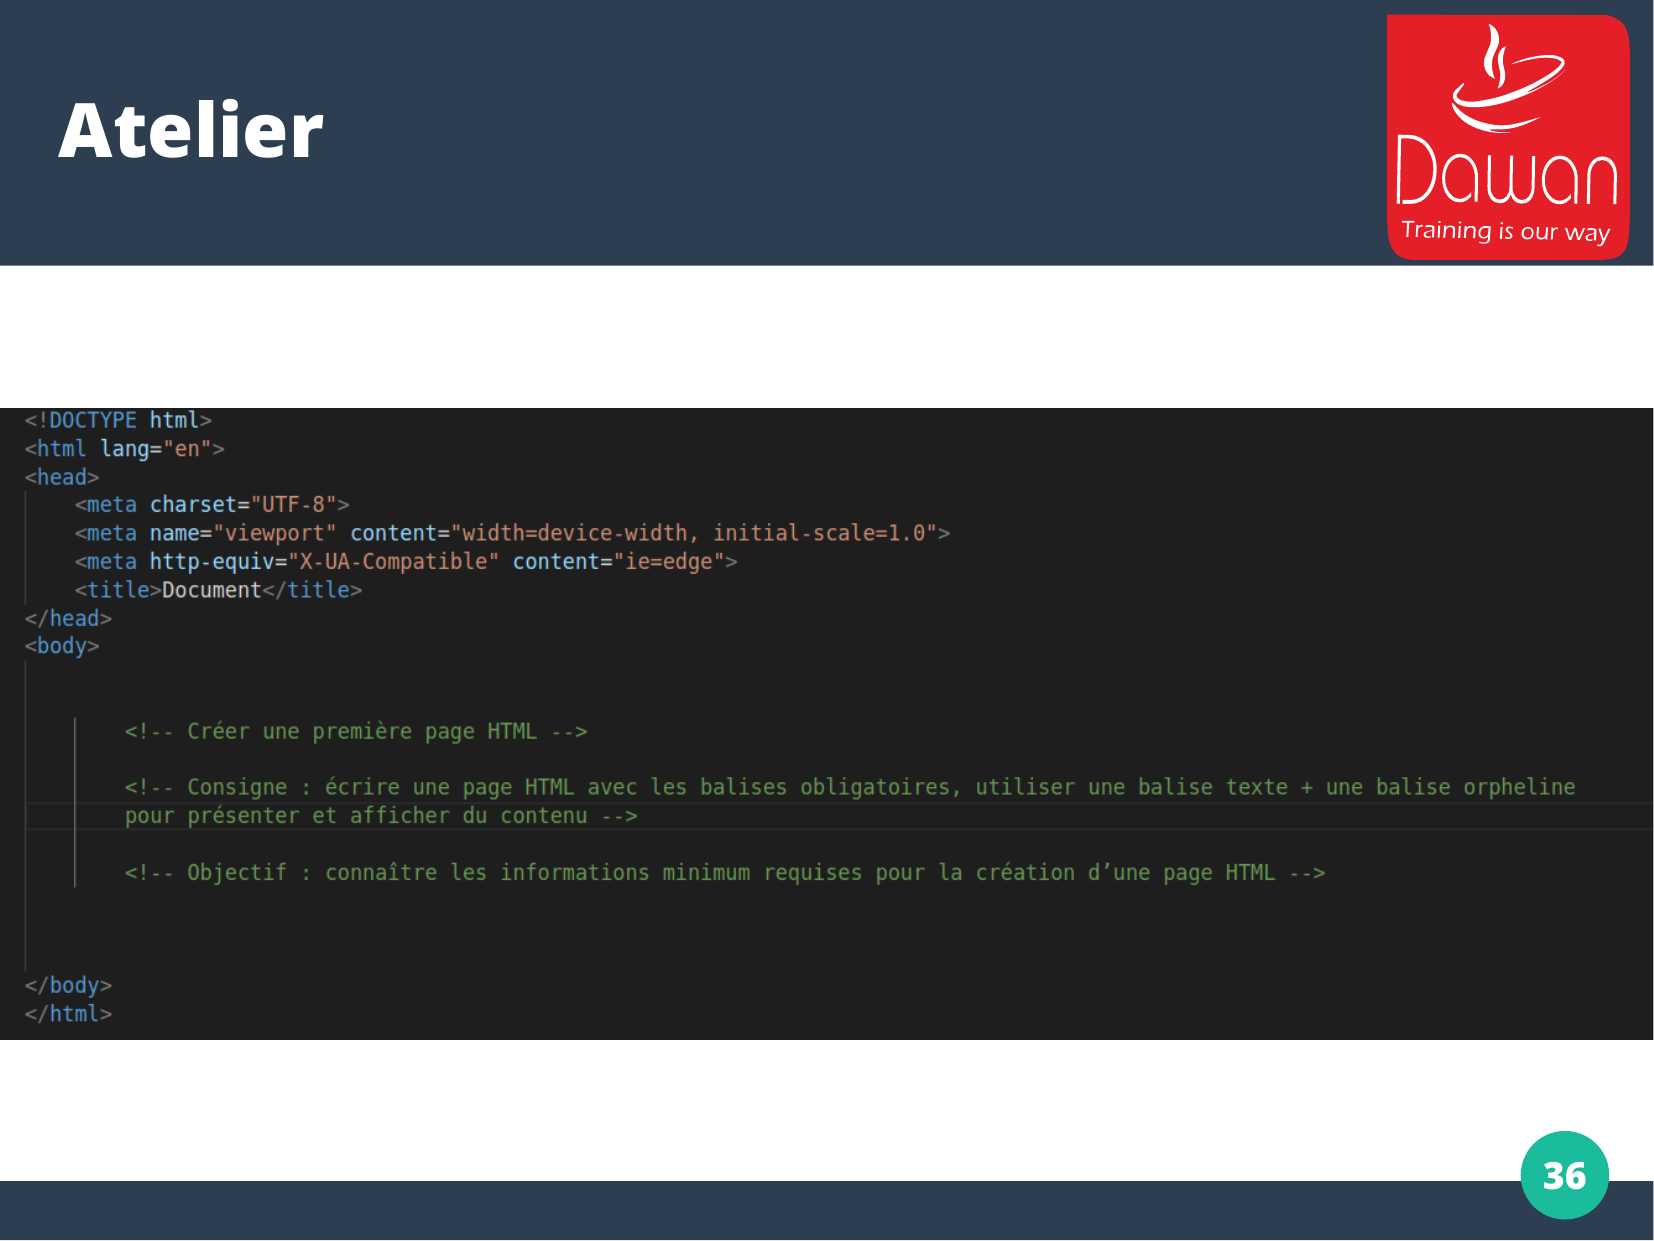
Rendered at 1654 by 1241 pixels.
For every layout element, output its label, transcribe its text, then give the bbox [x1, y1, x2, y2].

picture [0, 408, 1654, 1040]
picture [1387, 14, 1630, 260]
title Atelier [59, 49, 1387, 207]
